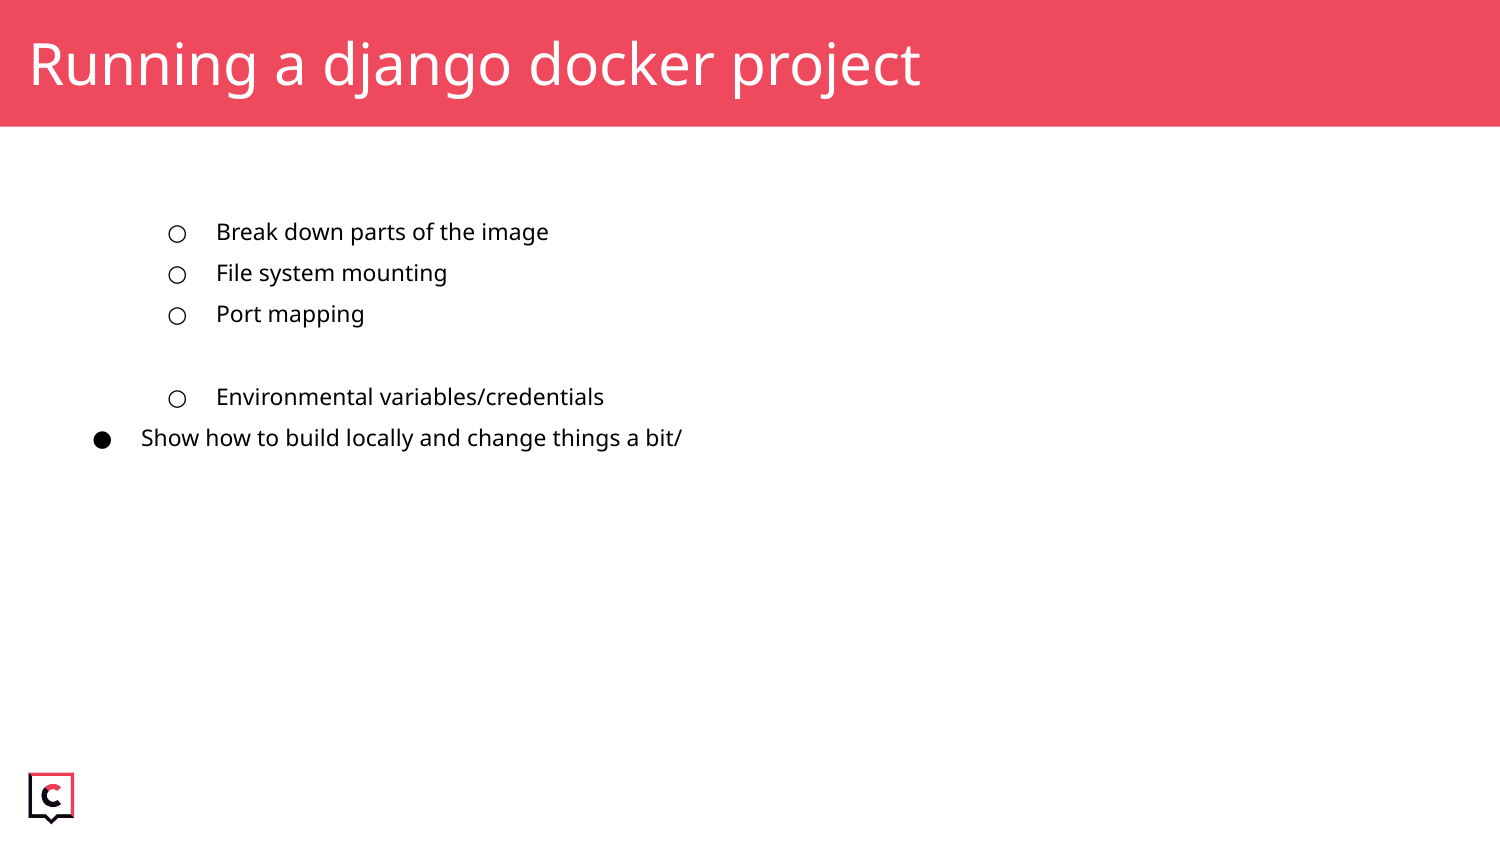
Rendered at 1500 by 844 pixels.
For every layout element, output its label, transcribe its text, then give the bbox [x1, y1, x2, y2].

list Break down parts of the image File system mounting Port mapping Environmental variables/credentials Show how to build locally and change things a bit/ [51, 189, 1449, 750]
title Running a django docker project [13, 12, 1412, 107]
picture [19, 764, 82, 830]
